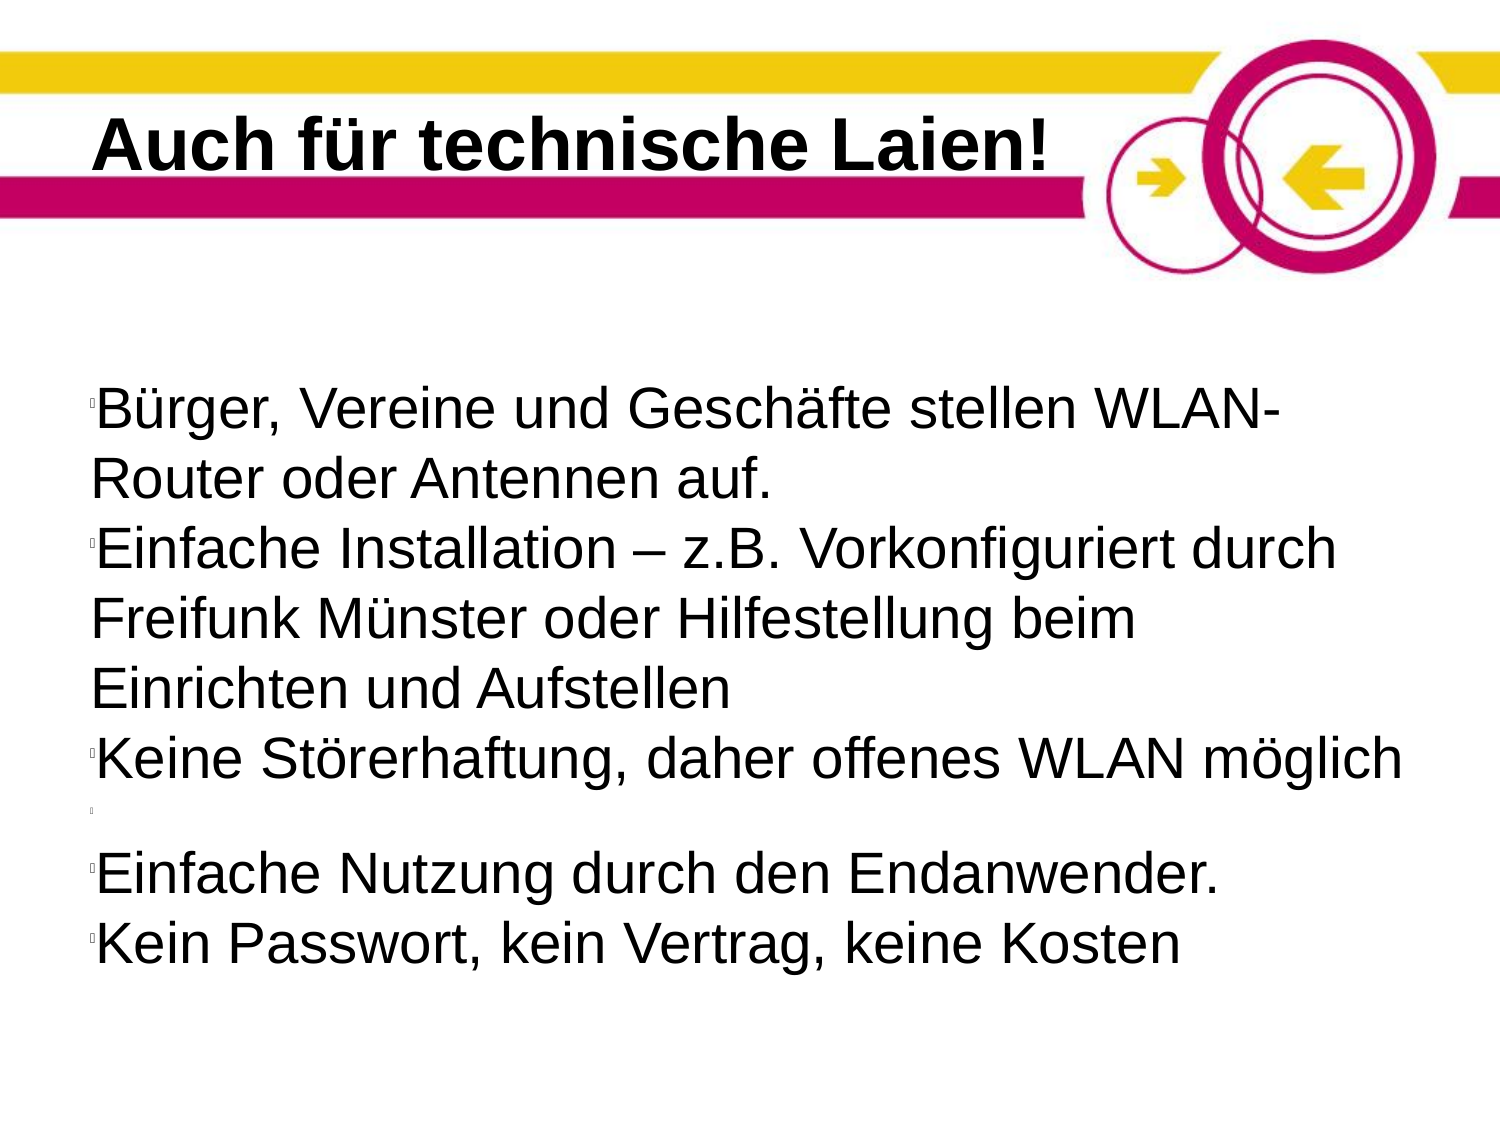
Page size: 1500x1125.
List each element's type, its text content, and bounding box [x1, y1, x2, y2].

text_box Auch für technische Laien! [75, 12, 1425, 200]
text_box Bürger, Vereine und Geschäfte stellen WLAN-Router oder Antennen auf. Einfache Installation – z.B. Vorkonfiguriert durch Freifunk Münster oder Hilfestellung beim Einrichten und Aufstellen Keine Störerhaftung, daher offenes WLAN möglich Einfache Nutzung durch den Endanwender. Kein Passwort, kein Vertrag, keine Kosten [75, 310, 1425, 1125]
